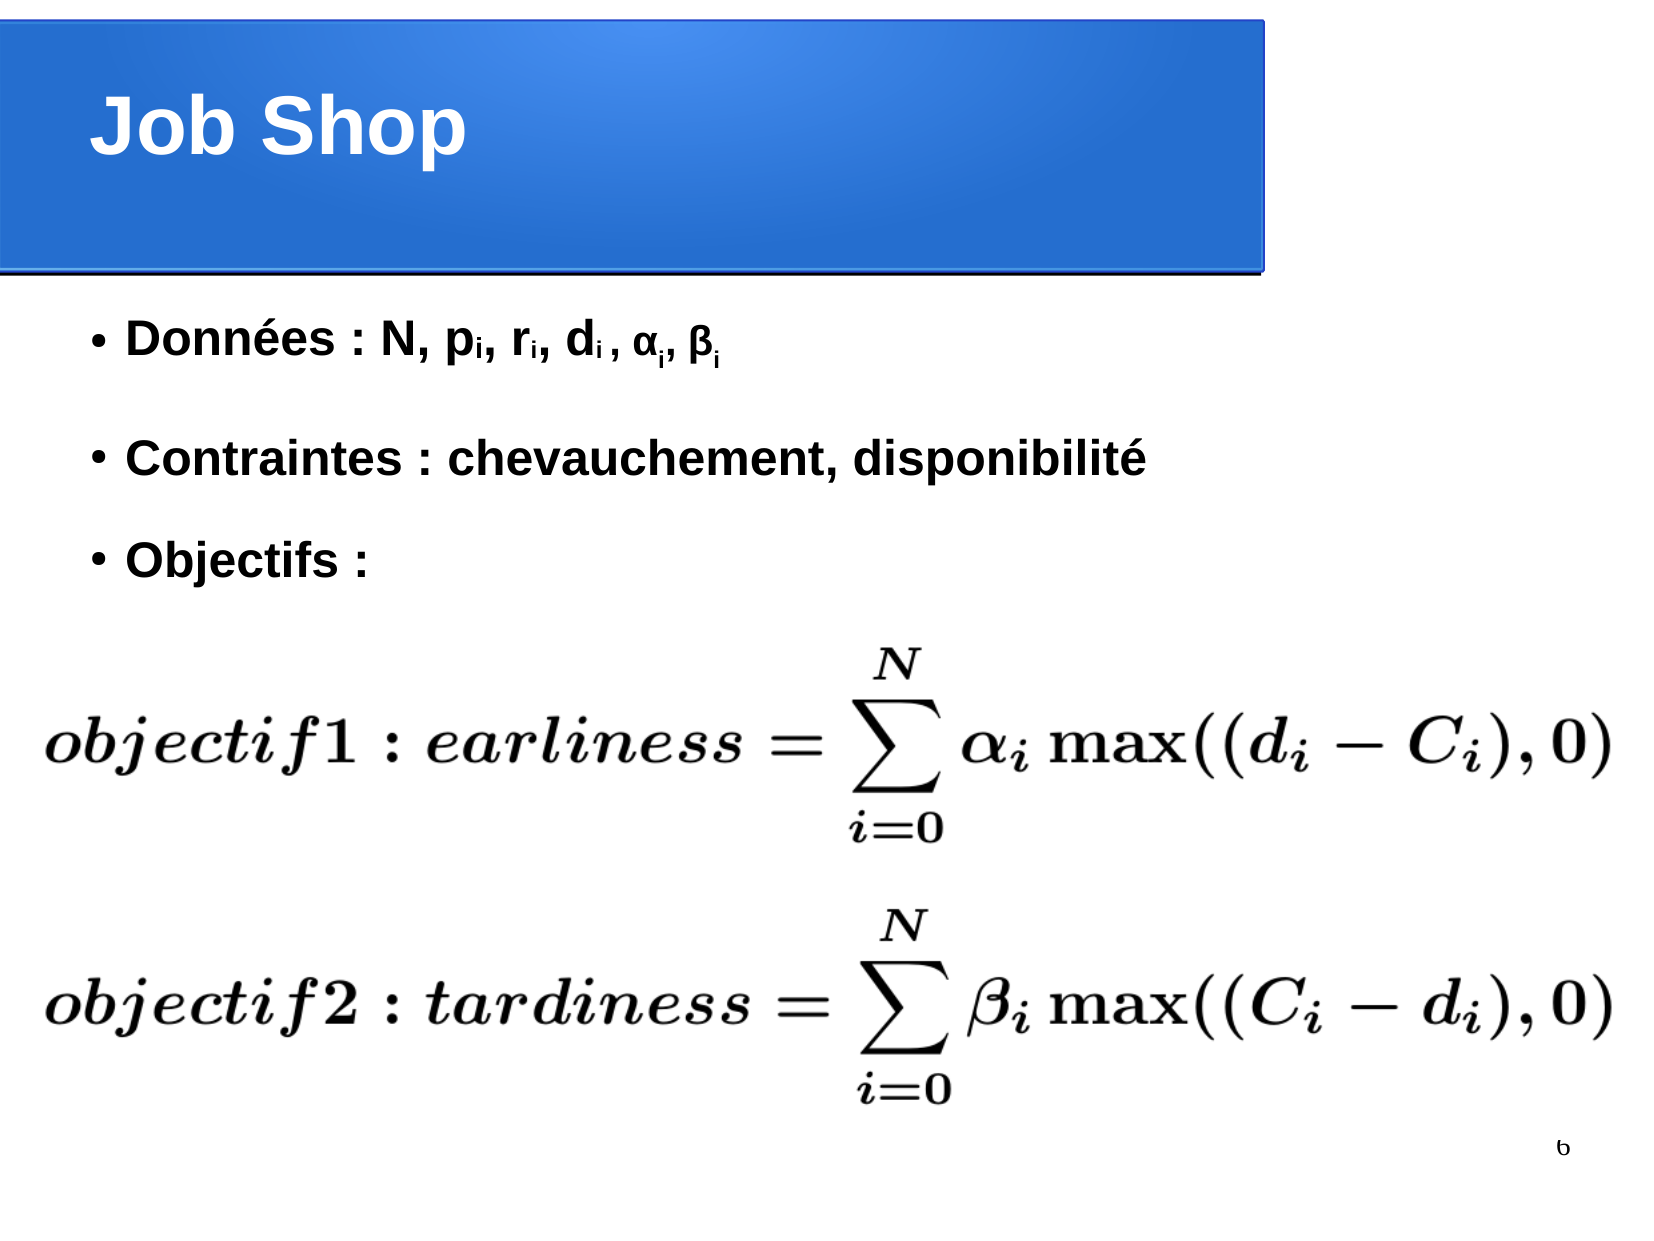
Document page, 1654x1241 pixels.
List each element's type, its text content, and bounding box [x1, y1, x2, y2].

text_box Données : N, pi, ri, di , αi, βi Contraintes : chevauchement, disponibilité Objectifs : [75, 302, 1336, 607]
text_box Job Shop [75, 71, 1201, 181]
picture [15, 629, 1654, 1141]
